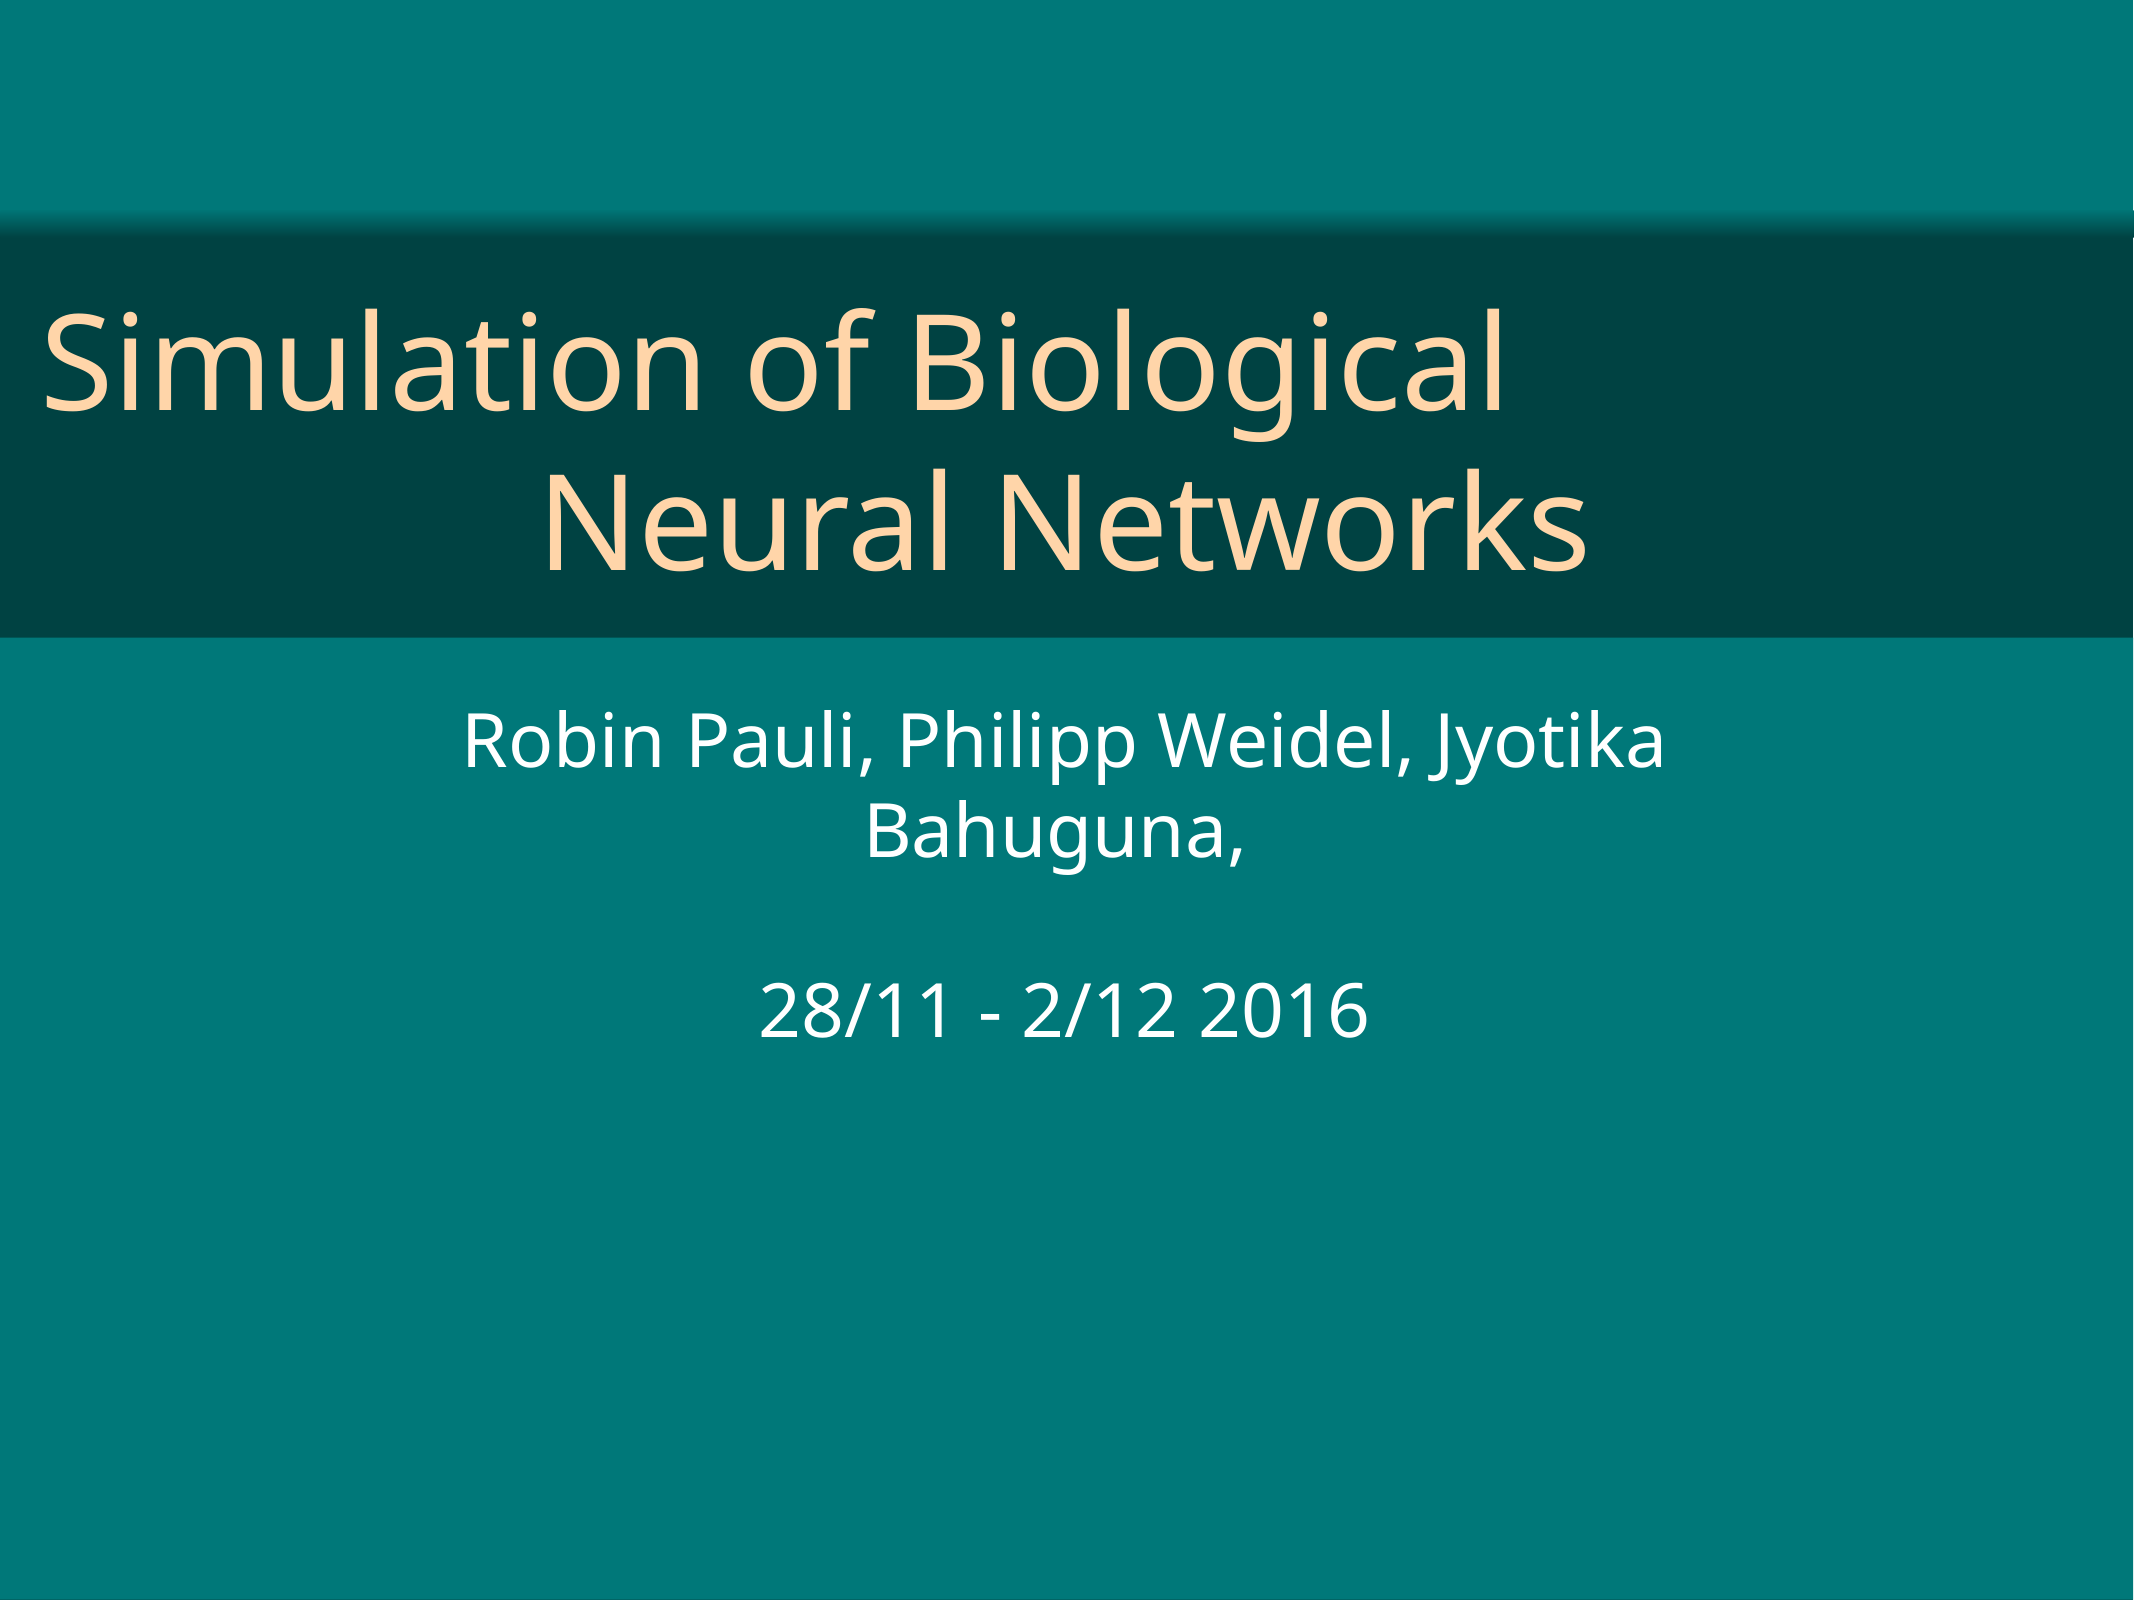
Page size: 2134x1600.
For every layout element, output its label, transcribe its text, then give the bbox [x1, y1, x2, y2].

text_box Simulation of Biological Neural Networks [32, 245, 2097, 629]
text_box Robin Pauli, Philipp Weidel, Jyotika Bahuguna, 28/11 - 2/12 2016 [295, 684, 1835, 1128]
